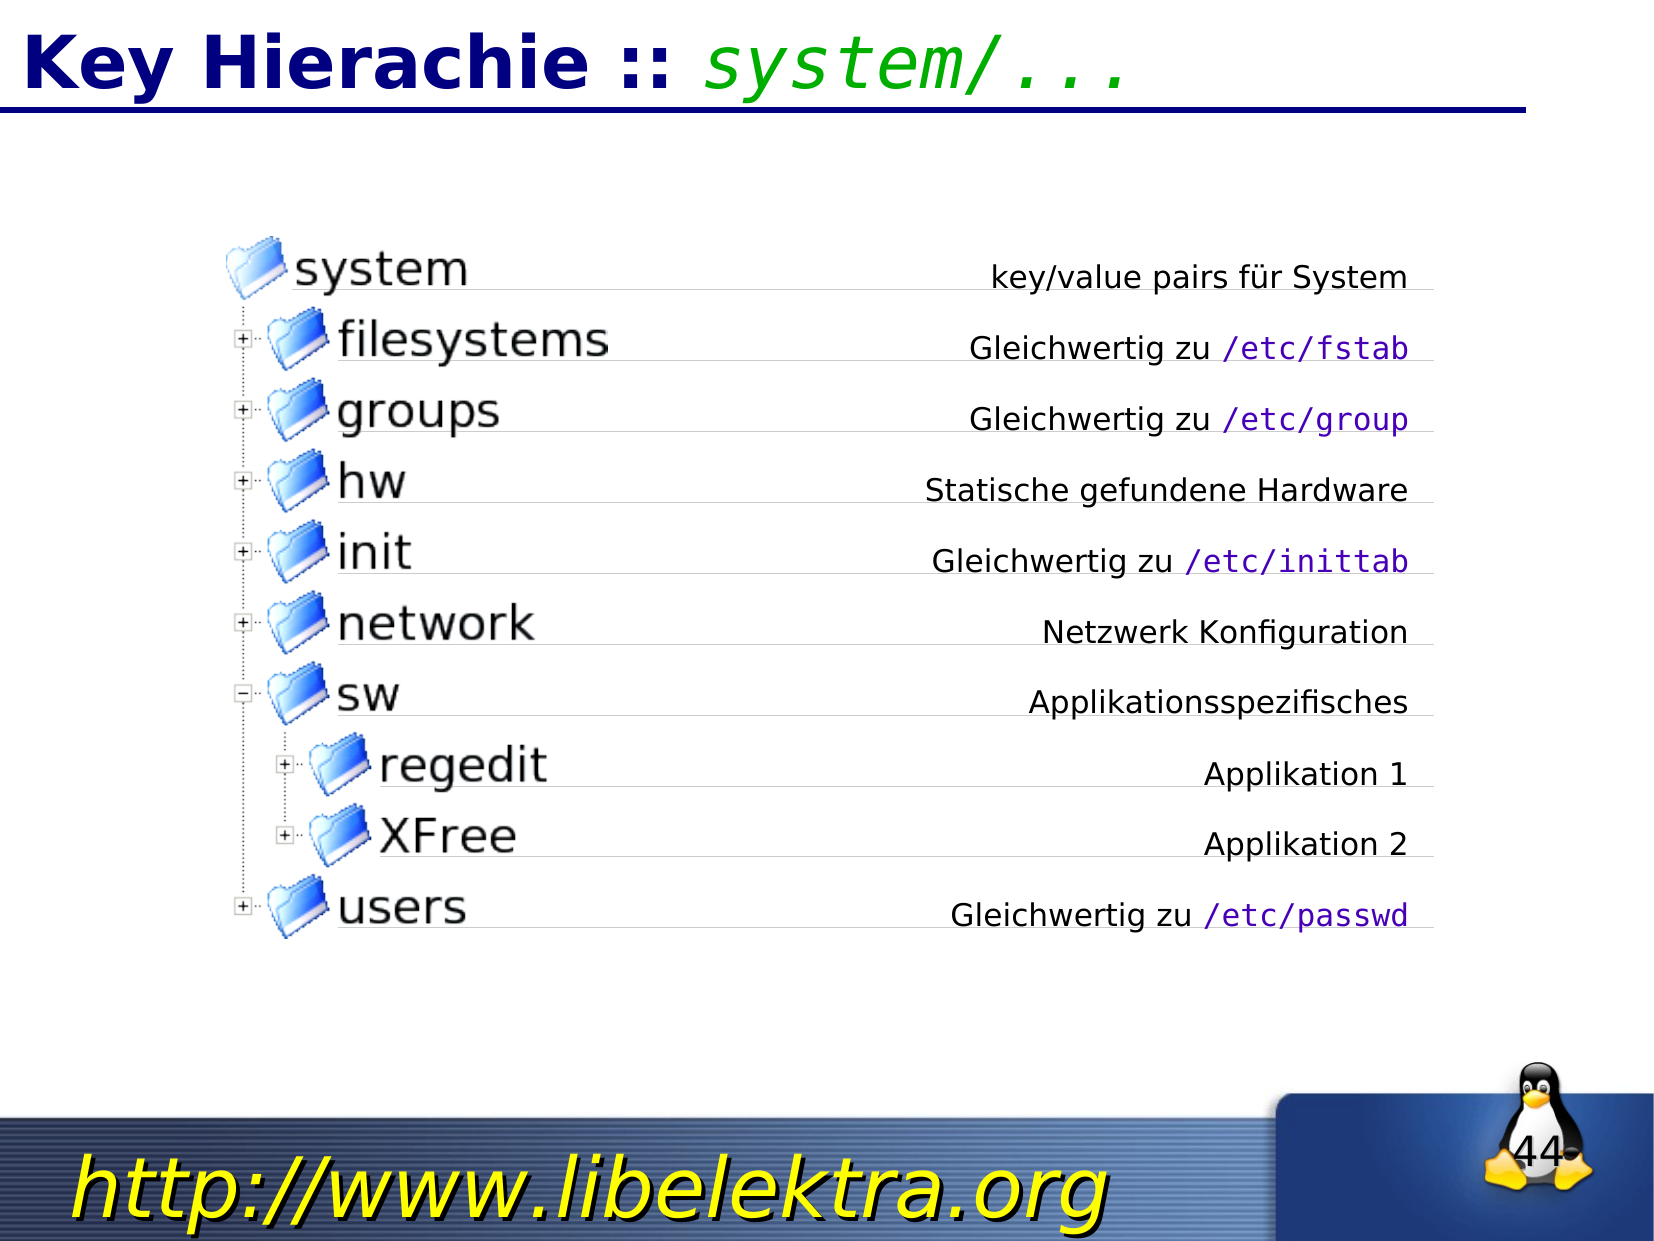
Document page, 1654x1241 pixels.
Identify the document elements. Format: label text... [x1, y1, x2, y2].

text_box Statische gefundene Hardware [924, 470, 1410, 509]
text_box Applikation 2 [1203, 825, 1410, 864]
text_box key/value pairs für System [990, 258, 1410, 296]
text_box Key Hierachie :: system/... [21, 14, 1611, 111]
picture [0, 1061, 1654, 1241]
text_box Netzwerk Konfiguration [927, 612, 1410, 651]
text_box <Nummer> [1312, 1122, 1566, 1178]
text_box Gleichwertig zu /etc/fstab [969, 329, 1410, 367]
text_box Gleichwertig zu /etc/passwd [950, 896, 1410, 935]
text_box Applikationsspezifisches [913, 683, 1410, 722]
text_box Applikation 1 [1203, 754, 1410, 793]
text_box Gleichwertig zu /etc/group [969, 399, 1410, 438]
text_box Gleichwertig zu /etc/inittab [931, 541, 1410, 580]
picture [226, 236, 608, 939]
